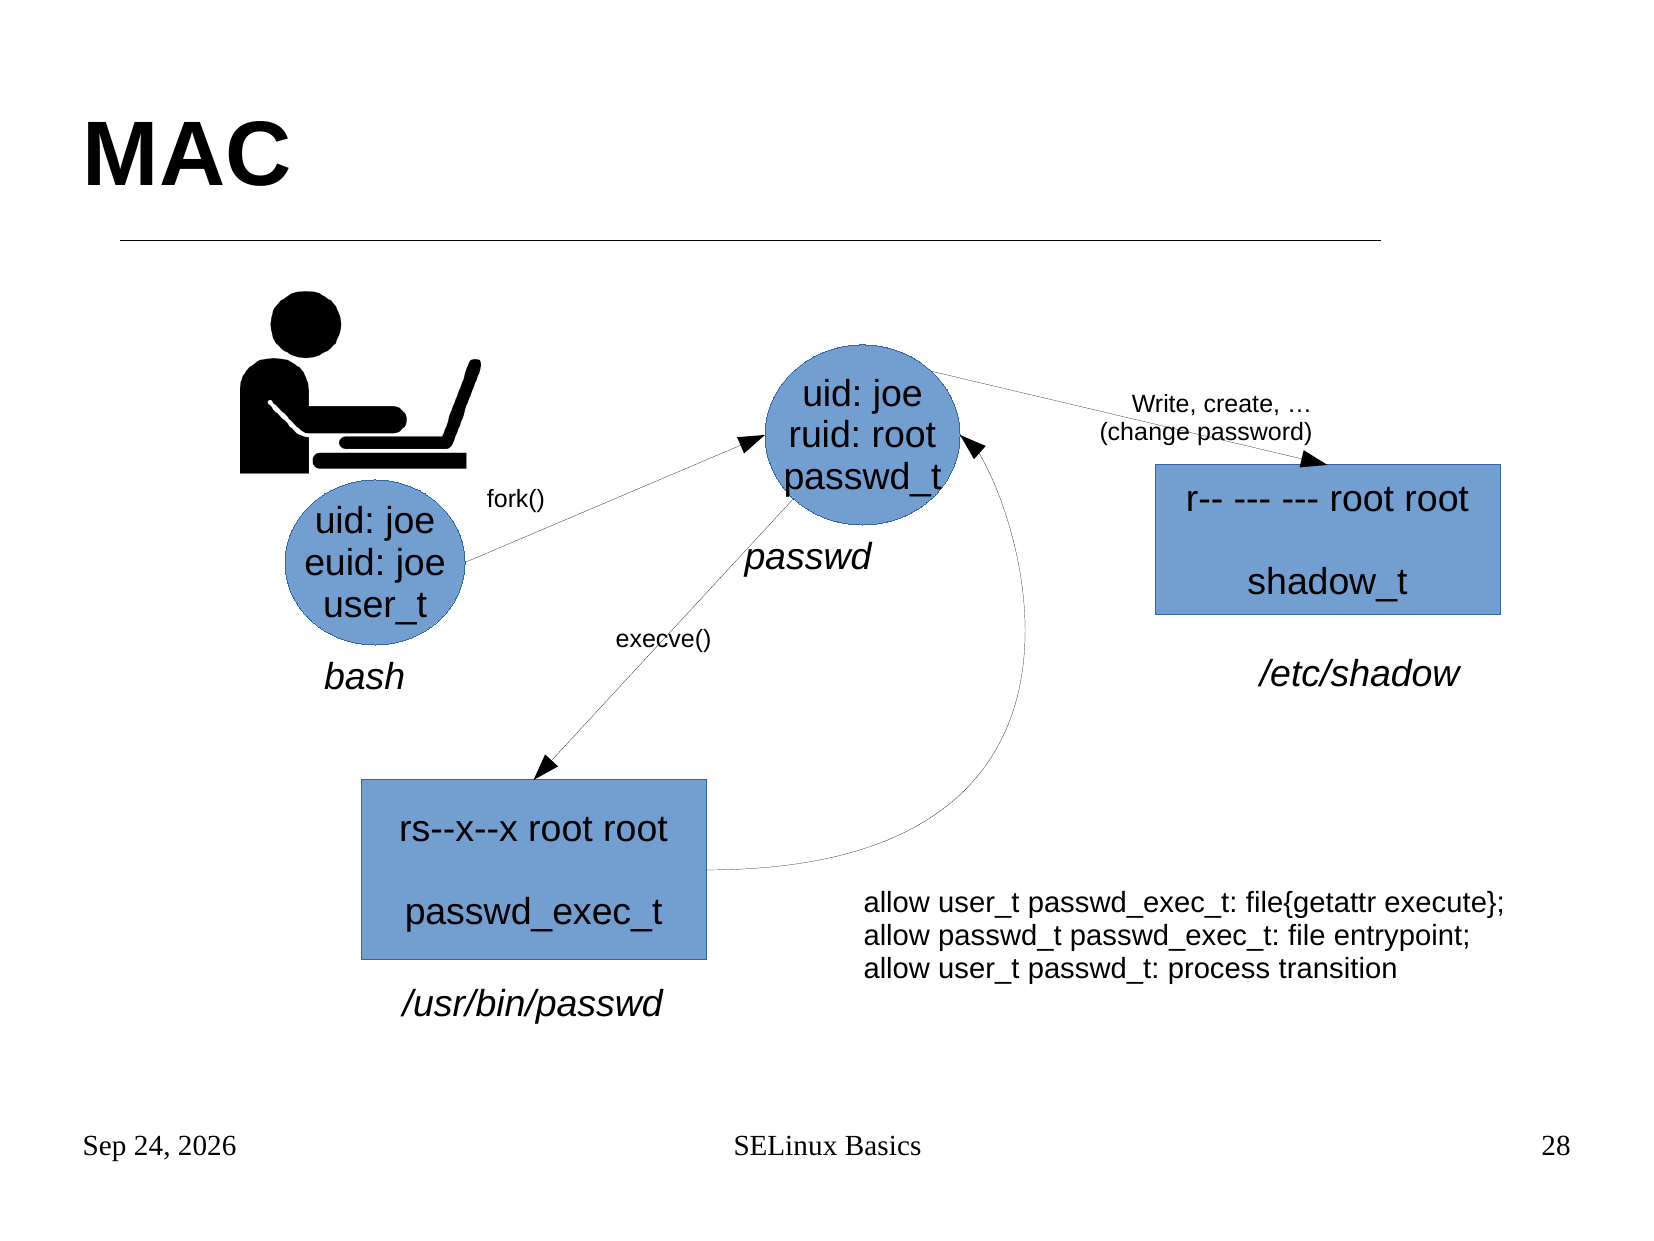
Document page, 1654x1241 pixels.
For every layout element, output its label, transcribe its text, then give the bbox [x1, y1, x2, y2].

text_box /etc/shadow [1245, 644, 1486, 702]
picture [240, 269, 481, 495]
text_box rs--x--x root root passwd_exec_t [361, 779, 707, 960]
text_box passwd [729, 528, 1006, 585]
text_box allow user_t passwd_exec_t: file{getattr execute}; allow passwd_t passwd_exec_t: file entrypoint; allow user_t passwd_t: process transition [848, 878, 1520, 992]
text_box uid: joe ruid: root passwd_t [765, 344, 961, 526]
text_box /usr/bin/passwd [387, 974, 688, 1035]
text_box uid: joe euid: joe user_t [285, 495, 466, 646]
title MAC [82, 94, 1264, 213]
text_box r-- --- --- root root shadow_t [1155, 464, 1501, 615]
text_box bash [309, 648, 421, 705]
